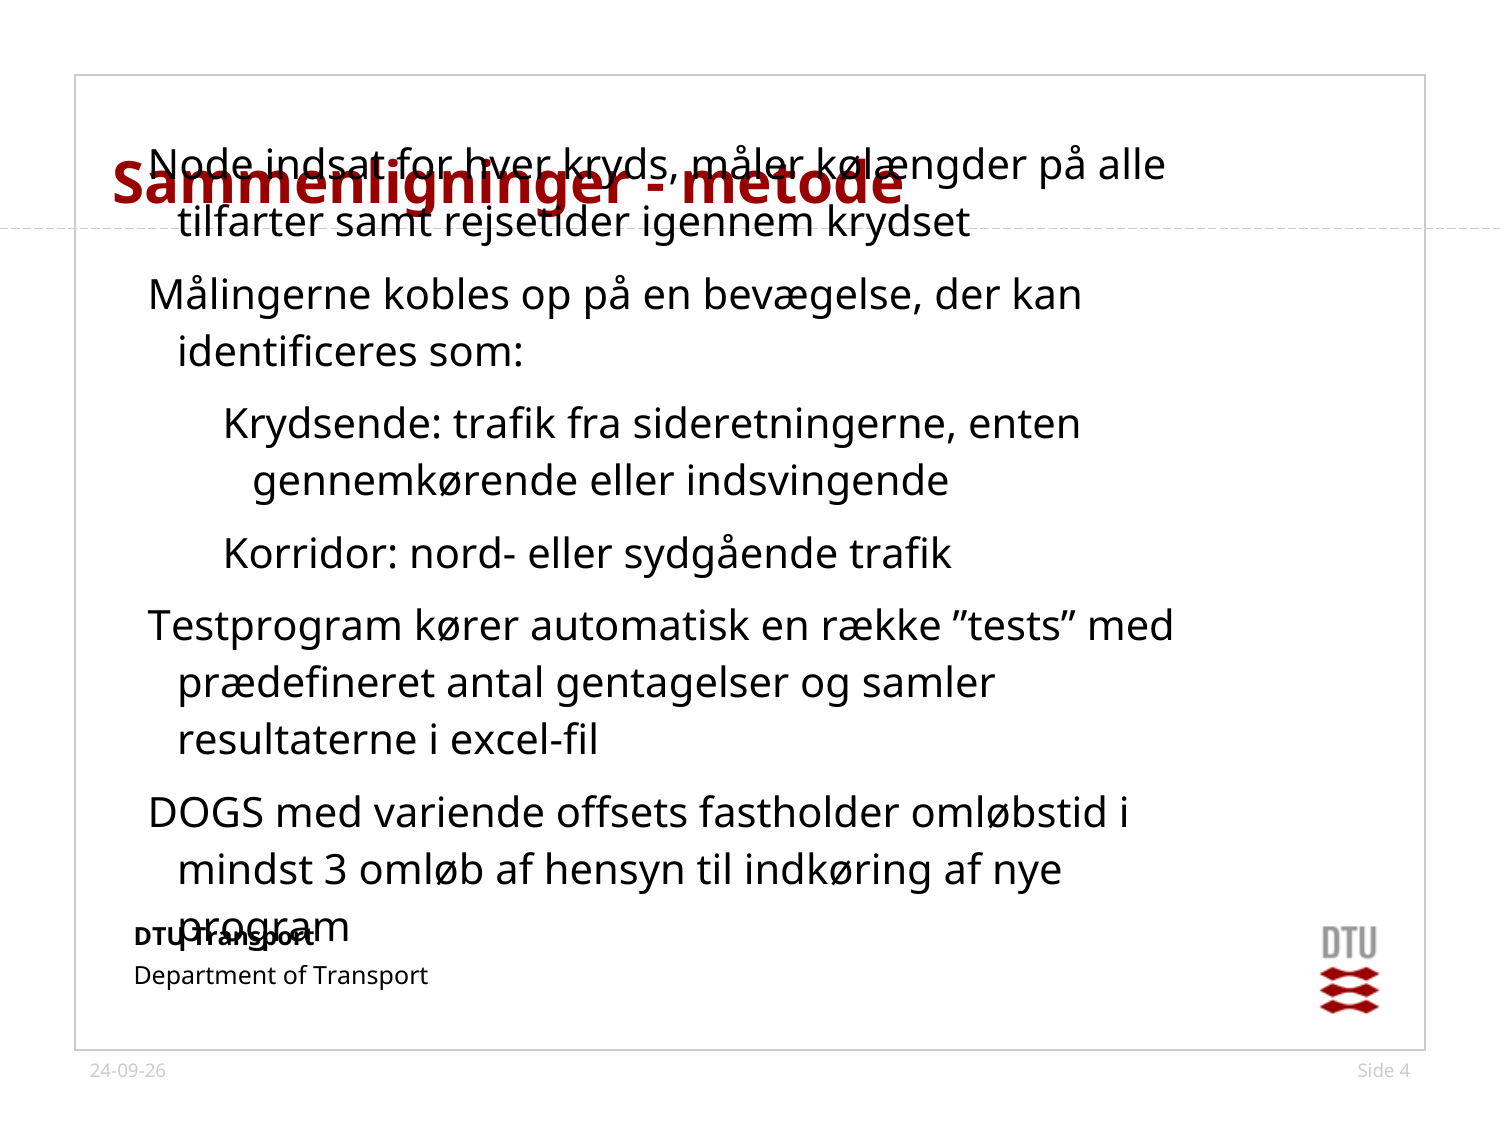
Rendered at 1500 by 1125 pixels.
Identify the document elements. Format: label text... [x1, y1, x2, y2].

title Sammenligninger - metode [112, 132, 1401, 231]
picture [1297, 892, 1418, 1034]
subtitle Node indsat for hver kryds, måler kølængder på alle tilfarter samt rejsetider igennem krydset Målingerne kobles op på en bevægelse, der kan identificeres som: Krydsende: trafik fra sideretningerne, enten gennemkørende eller indsvingende Korridor: nord- eller sydgående trafik Testprogram kører automatisk en række ”tests” med prædefineret antal gentagelser og samler resultaterne i excel-fil DOGS med variende offsets fastholder omløbstid i mindst 3 omløb af hensyn til indkøring af nye program [147, 224, 1236, 864]
